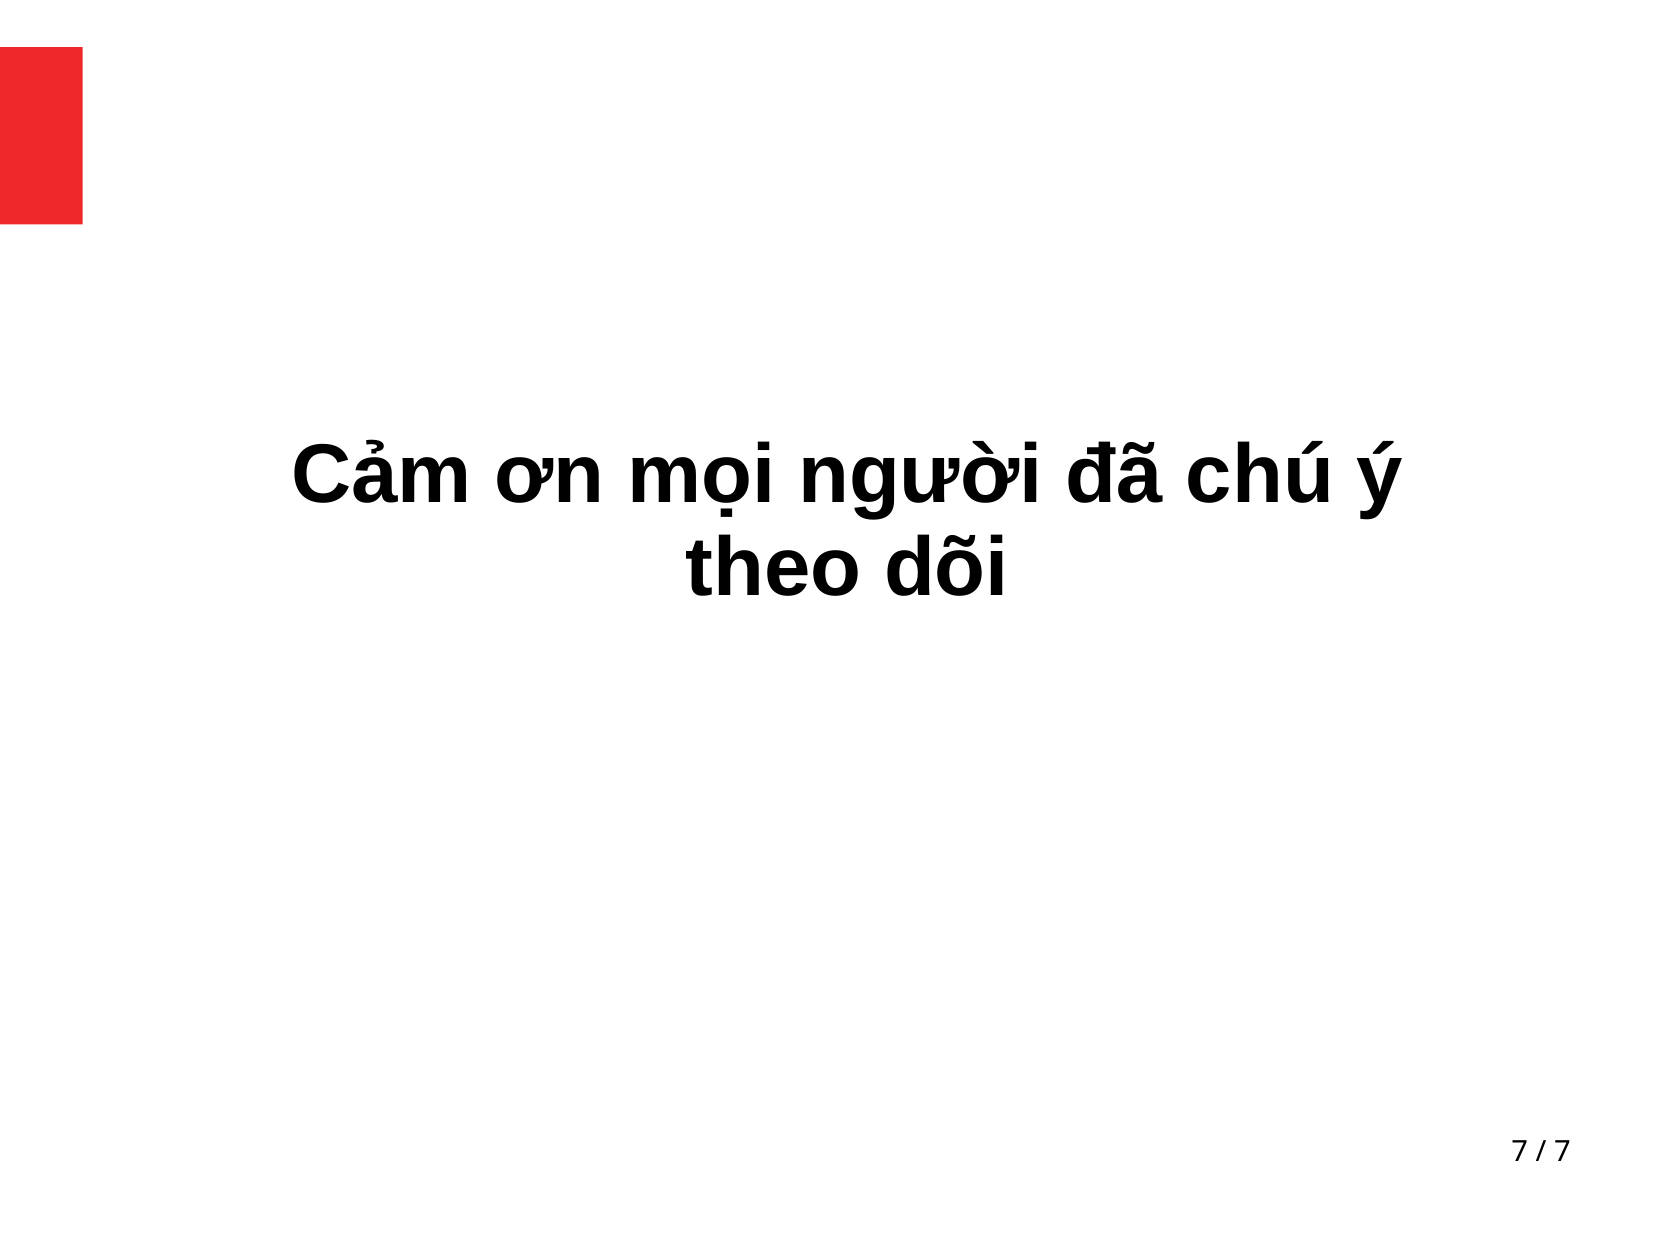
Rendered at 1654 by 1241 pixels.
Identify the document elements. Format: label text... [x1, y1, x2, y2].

text_box Cảm ơn mọi người đã chú ý theo dõi [240, 420, 1456, 646]
